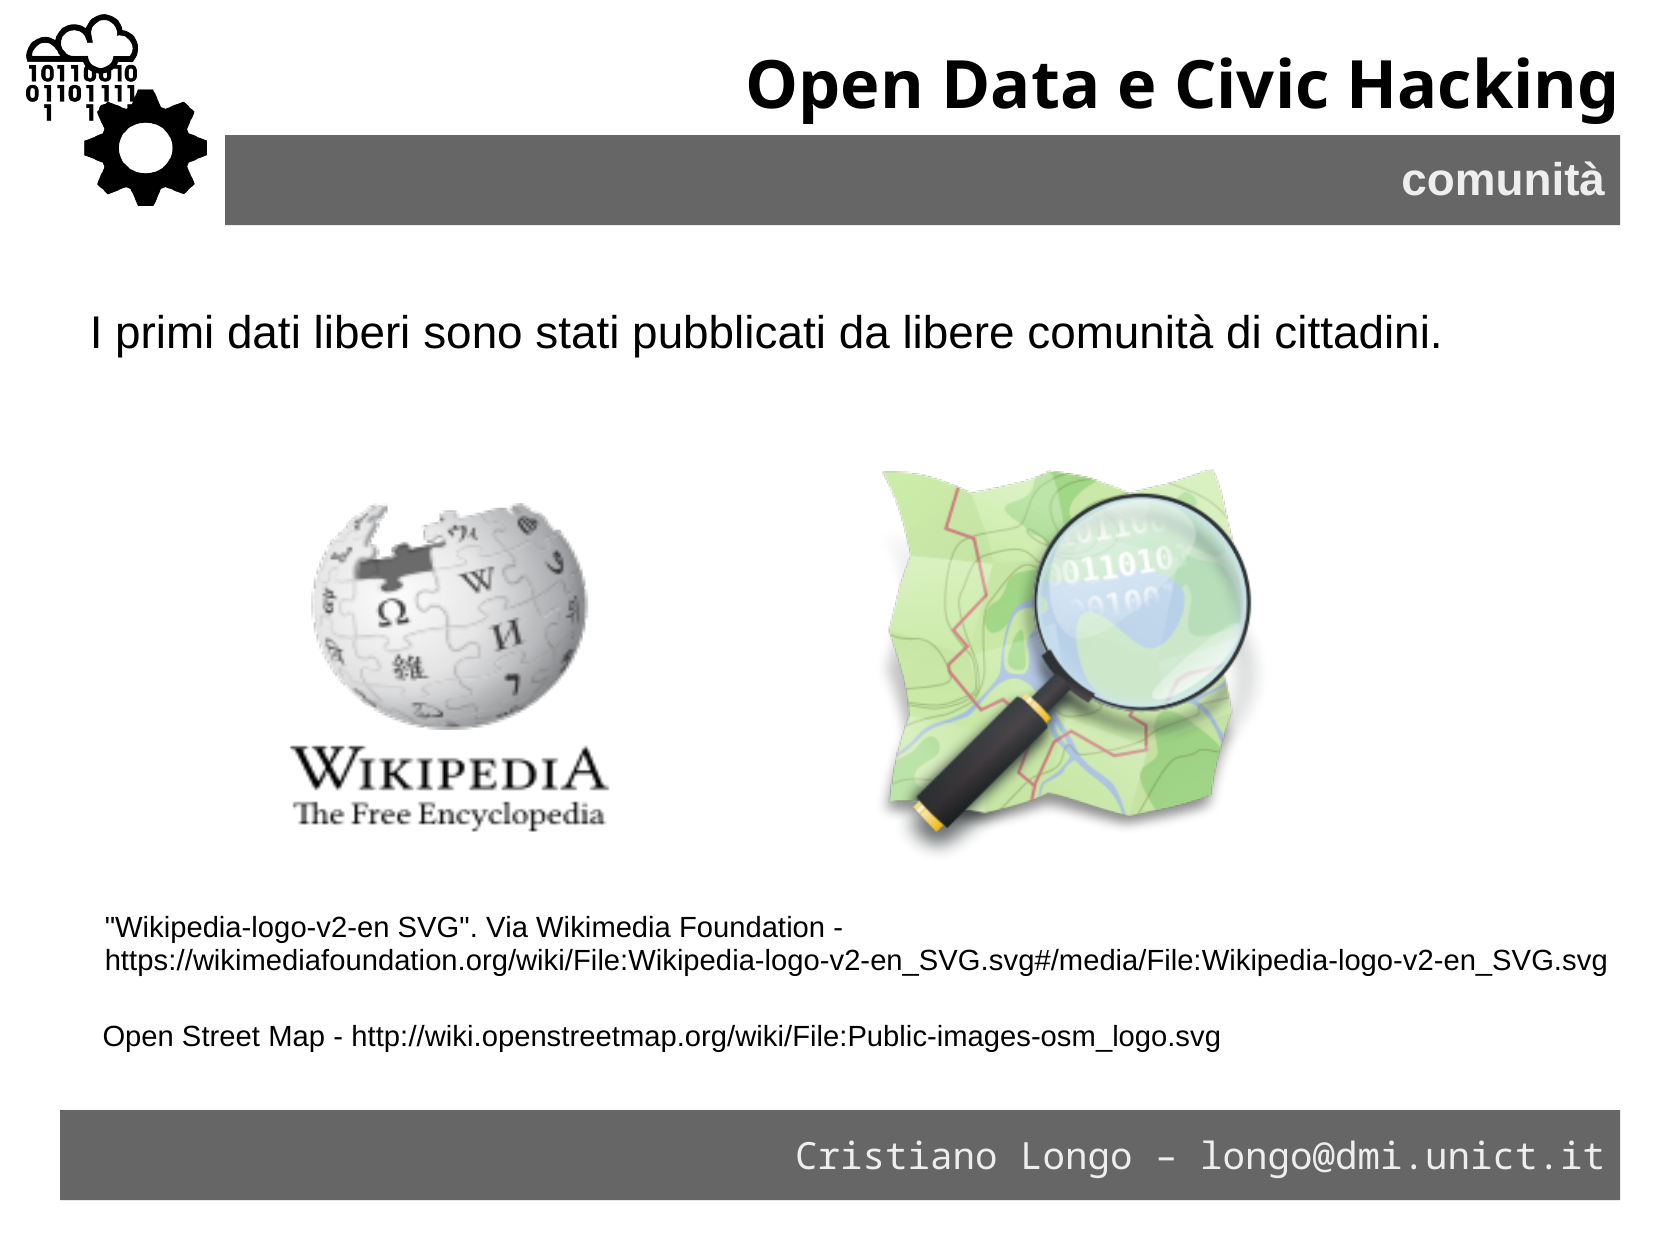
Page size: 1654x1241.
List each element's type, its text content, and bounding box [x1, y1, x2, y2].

text_box Open Data e Civic Hacking [285, 30, 1636, 129]
text_box Open Street Map - http://wiki.openstreetmap.org/wiki/File:Public-images-osm_logo.svg [87, 1012, 1239, 1061]
picture [270, 468, 631, 844]
text_box comunità [225, 135, 1621, 226]
text_box "Wikipedia-logo-v2-en SVG". Via Wikimedia Foundation - https://wikimediafoundation.org/wiki/File:Wikipedia-logo-v2-en_SVG.svg#/media/File:Wikipedia-logo-v2-en_SVG.svg [90, 903, 1626, 985]
text_box Cristiano Longo – longo@dmi.unict.it [60, 1110, 1621, 1201]
picture [26, 14, 207, 206]
text_box I primi dati liberi sono stati pubblicati da libere comunità di cittadini. [75, 300, 1606, 469]
picture [869, 469, 1270, 870]
